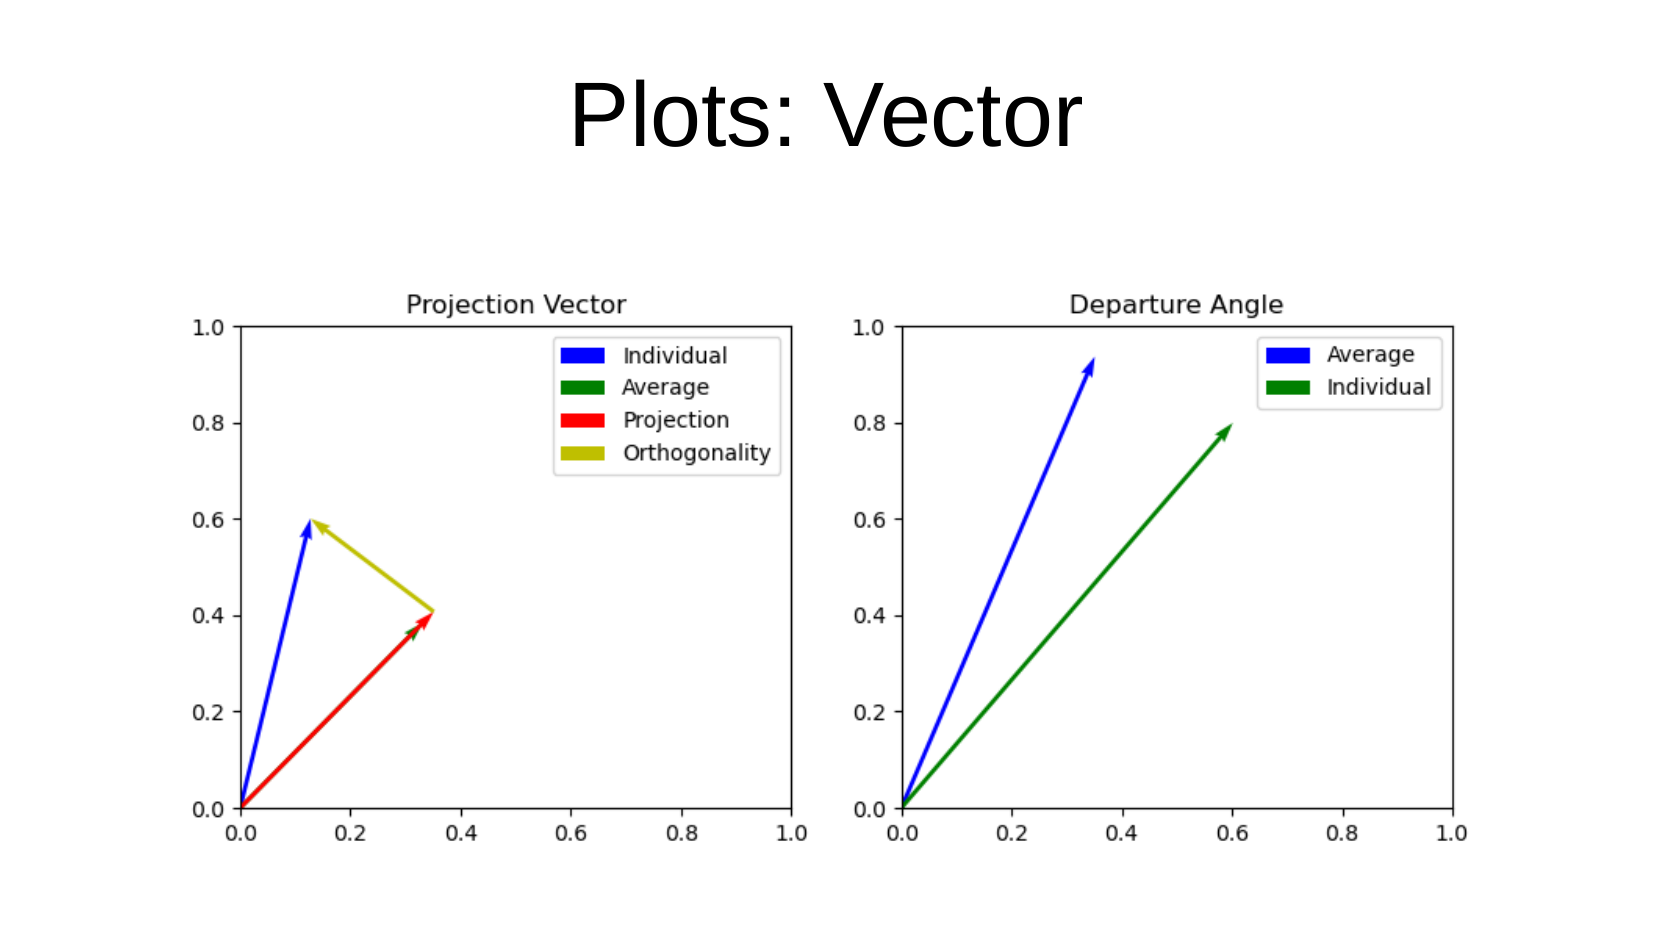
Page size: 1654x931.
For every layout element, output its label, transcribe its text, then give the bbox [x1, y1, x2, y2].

picture [45, 251, 1609, 877]
title Plots: Vector [82, 37, 1571, 193]
